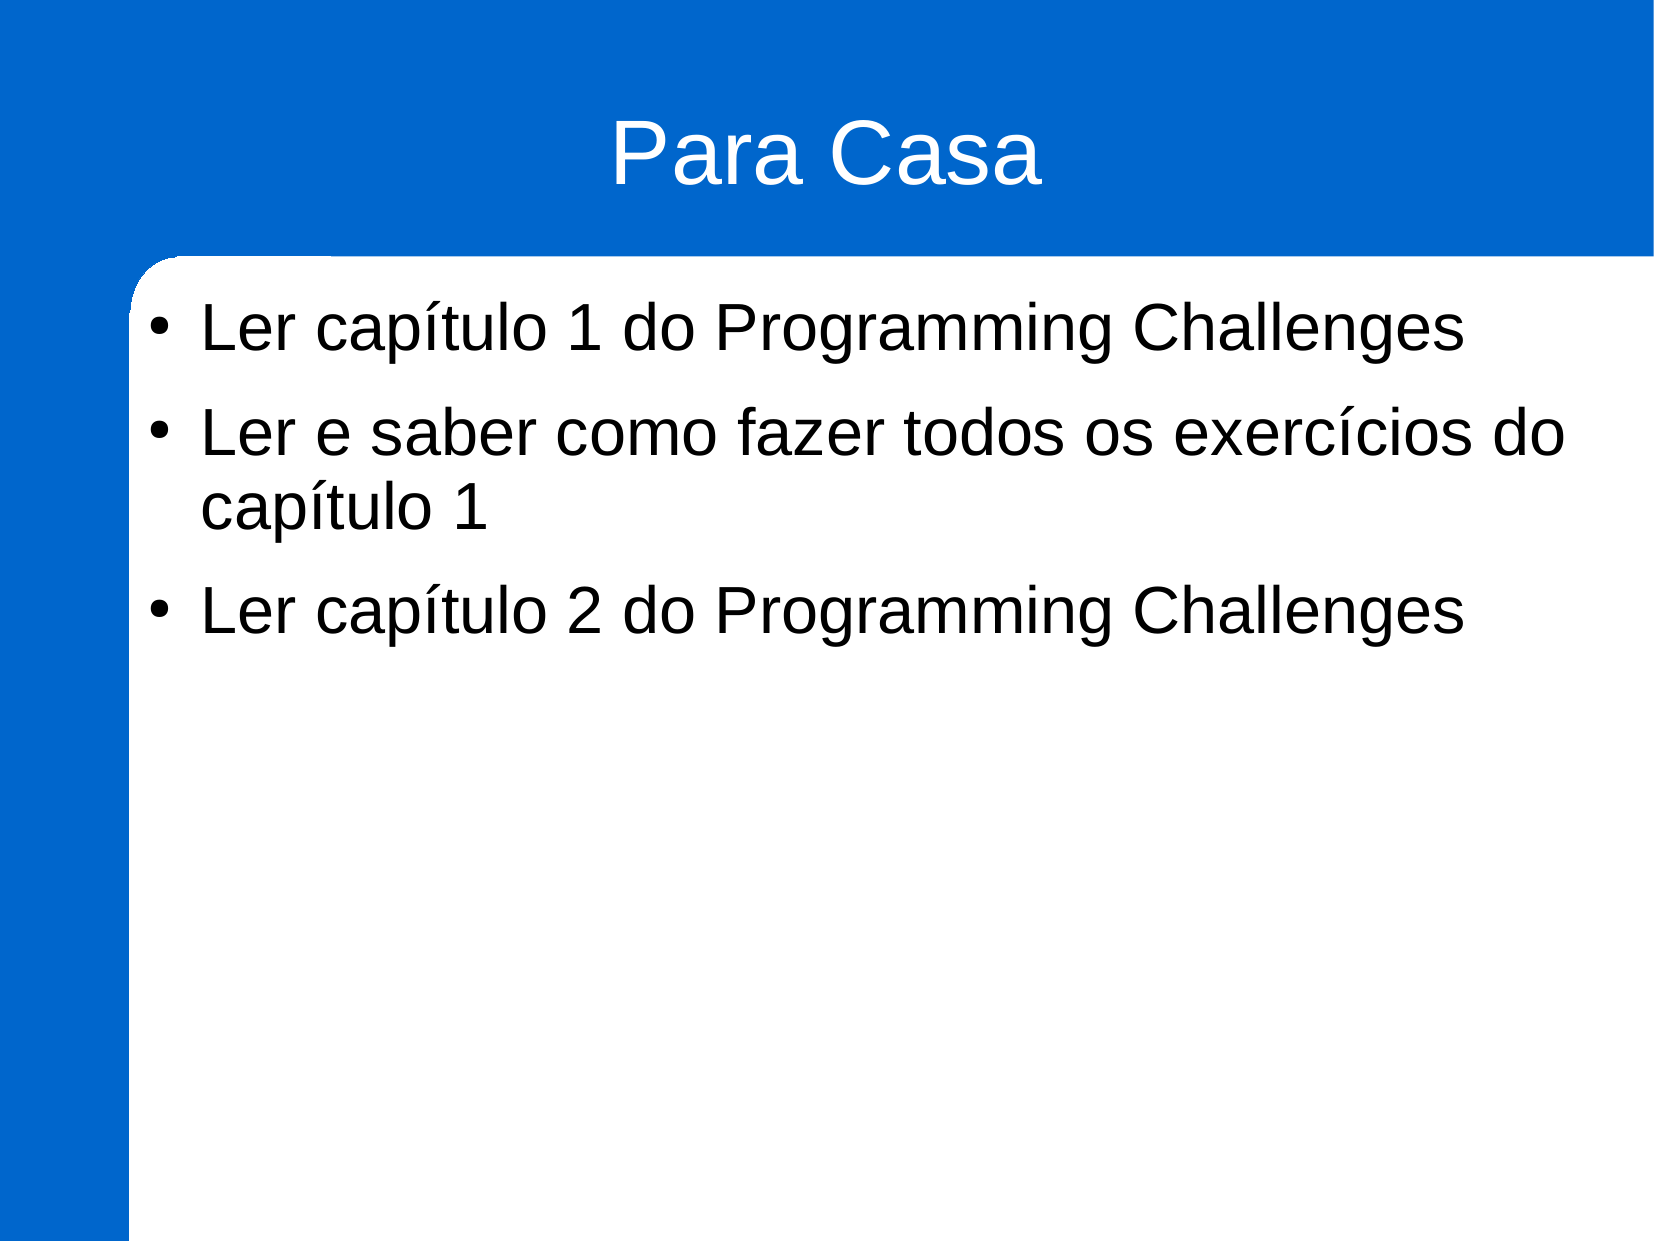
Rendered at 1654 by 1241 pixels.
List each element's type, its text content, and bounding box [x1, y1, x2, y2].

title Para Casa [82, 49, 1571, 257]
list Ler capítulo 1 do Programming Challenges Ler e saber como fazer todos os exercícios do capítulo 1 Ler capítulo 2 do Programming Challenges [129, 290, 1619, 1010]
